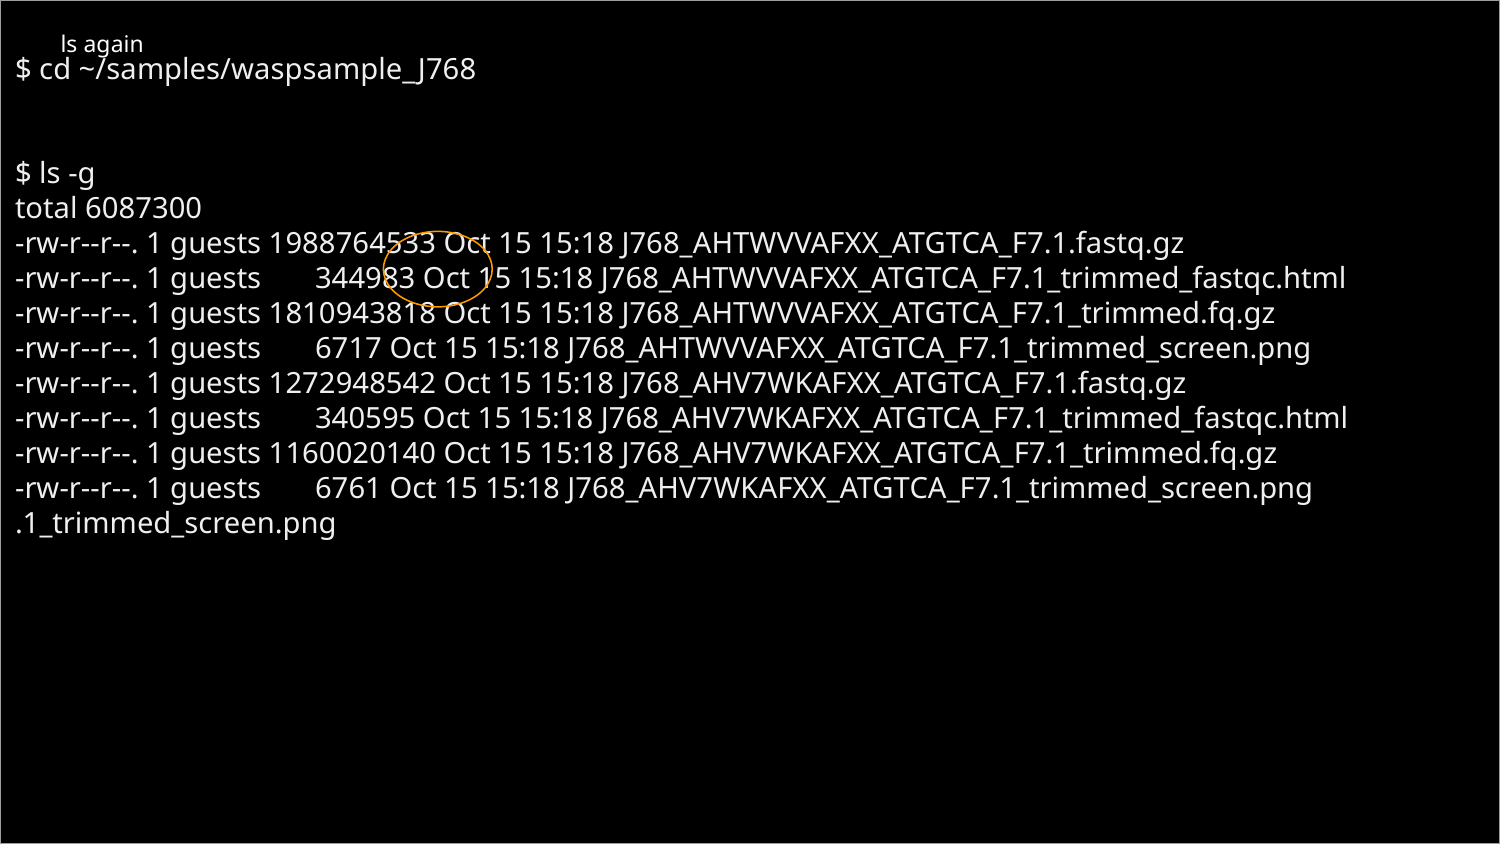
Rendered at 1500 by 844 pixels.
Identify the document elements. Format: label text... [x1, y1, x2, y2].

text_box $ cd ~/samples/waspsample_J768 $ ls -g total 6087300 -rw-r--r--. 1 guests 1988764533 Oct 15 15:18 J768_AHTWVVAFXX_ATGTCA_F7.1.fastq.gz -rw-r--r--. 1 guests 344983 Oct 15 15:18 J768_AHTWVVAFXX_ATGTCA_F7.1_trimmed_fastqc.html -rw-r--r--. 1 guests 1810943818 Oct 15 15:18 J768_AHTWVVAFXX_ATGTCA_F7.1_trimmed.fq.gz -rw-r--r--. 1 guests 6717 Oct 15 15:18 J768_AHTWVVAFXX_ATGTCA_F7.1_trimmed_screen.png -rw-r--r--. 1 guests 1272948542 Oct 15 15:18 J768_AHV7WKAFXX_ATGTCA_F7.1.fastq.gz -rw-r--r--. 1 guests 340595 Oct 15 15:18 J768_AHV7WKAFXX_ATGTCA_F7.1_trimmed_fastqc.html -rw-r--r--. 1 guests 1160020140 Oct 15 15:18 J768_AHV7WKAFXX_ATGTCA_F7.1_trimmed.fq.gz -rw-r--r--. 1 guests 6761 Oct 15 15:18 J768_AHV7WKAFXX_ATGTCA_F7.1_trimmed_screen.png .1_trimmed_screen.png [0, 0, 1500, 844]
